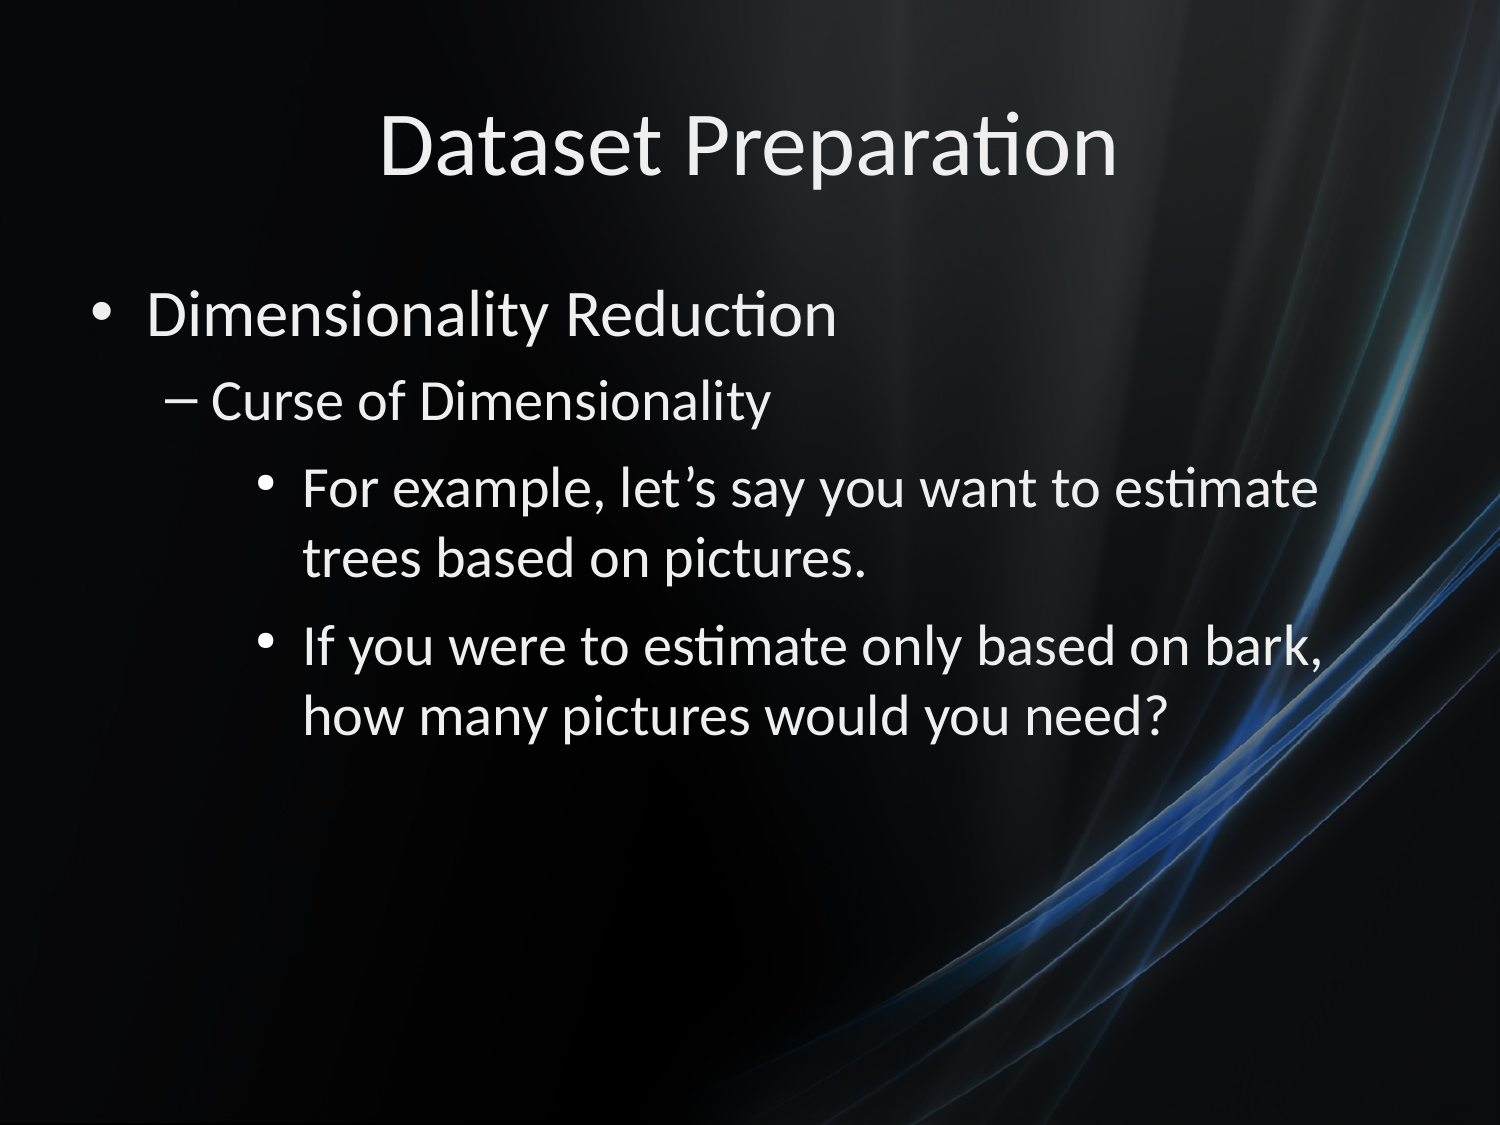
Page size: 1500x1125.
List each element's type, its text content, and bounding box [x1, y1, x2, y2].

picture [0, 0, 1500, 1125]
title Dataset Preparation [75, 45, 1425, 233]
list Dimensionality Reduction Curse of Dimensionality For example, let’s say you want to estimate trees based on pictures. If you were to estimate only based on bark, how many pictures would you need? [75, 262, 1425, 1005]
